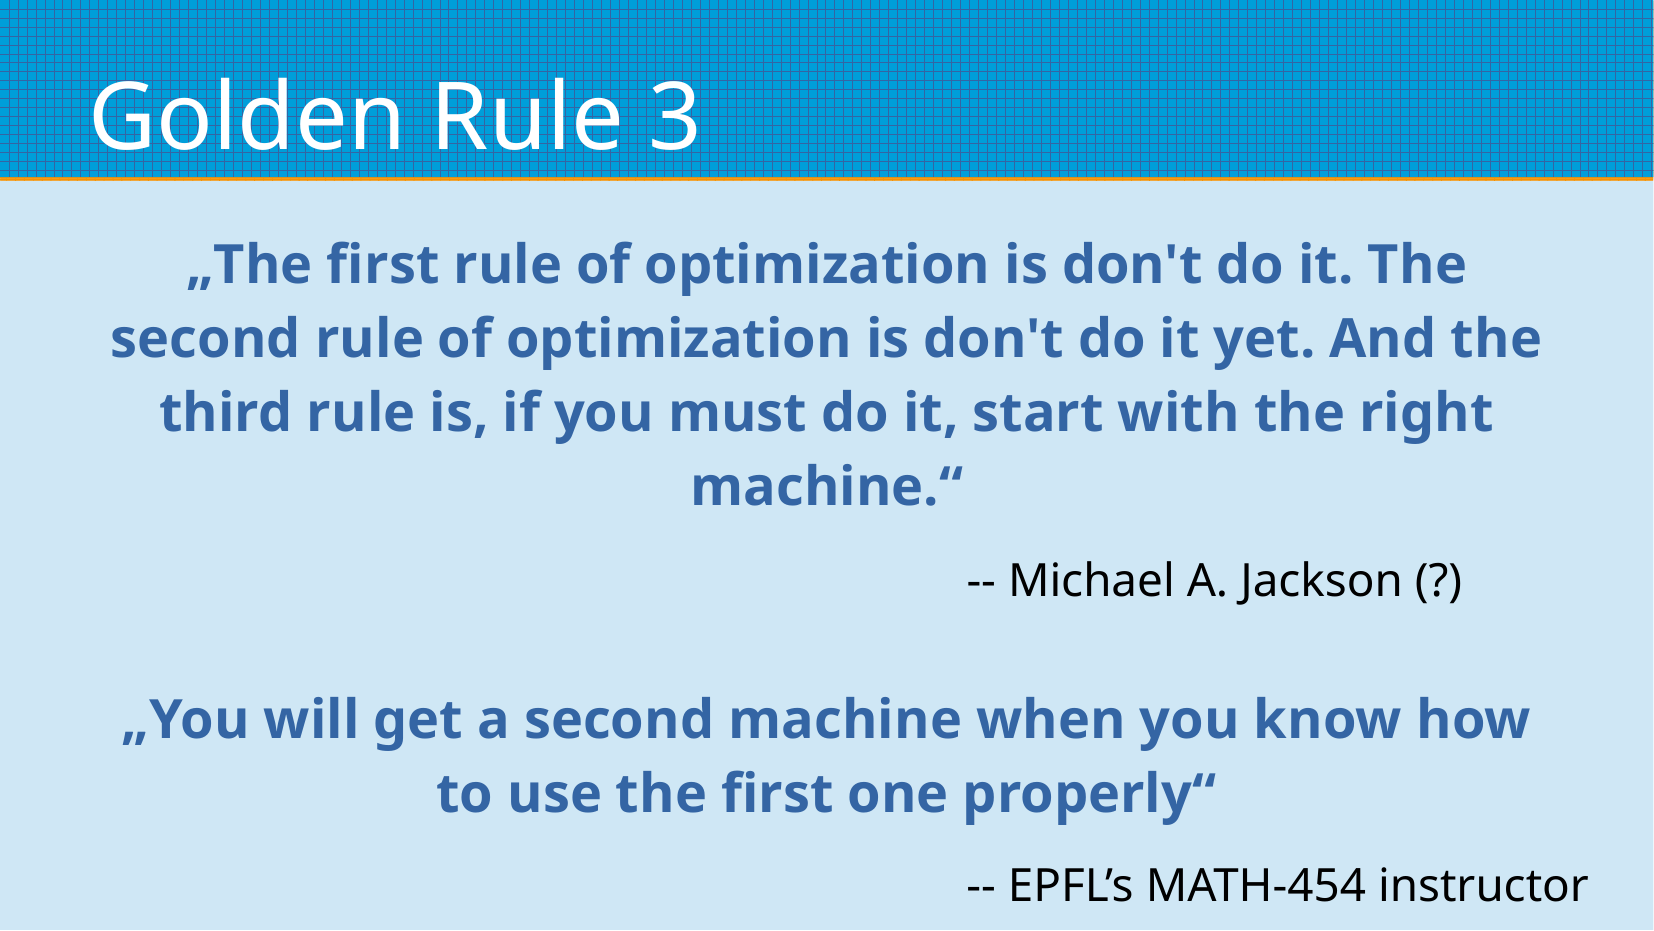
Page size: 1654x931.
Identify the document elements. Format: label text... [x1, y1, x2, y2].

title Golden Rule 3 [88, 14, 1565, 178]
subtitle „You will get a second machine when you know how to use the first one properly“ [88, 647, 1565, 862]
text_box -- Michael A. Jackson (?) [960, 526, 1599, 632]
text_box -- EPFL’s MATH-454 instructor [960, 830, 1599, 931]
text_box „The first rule of optimization is don't do it. The second rule of optimization is don't do it yet. And the third rule is, if you must do it, start with the right machine.“ [88, 188, 1566, 559]
